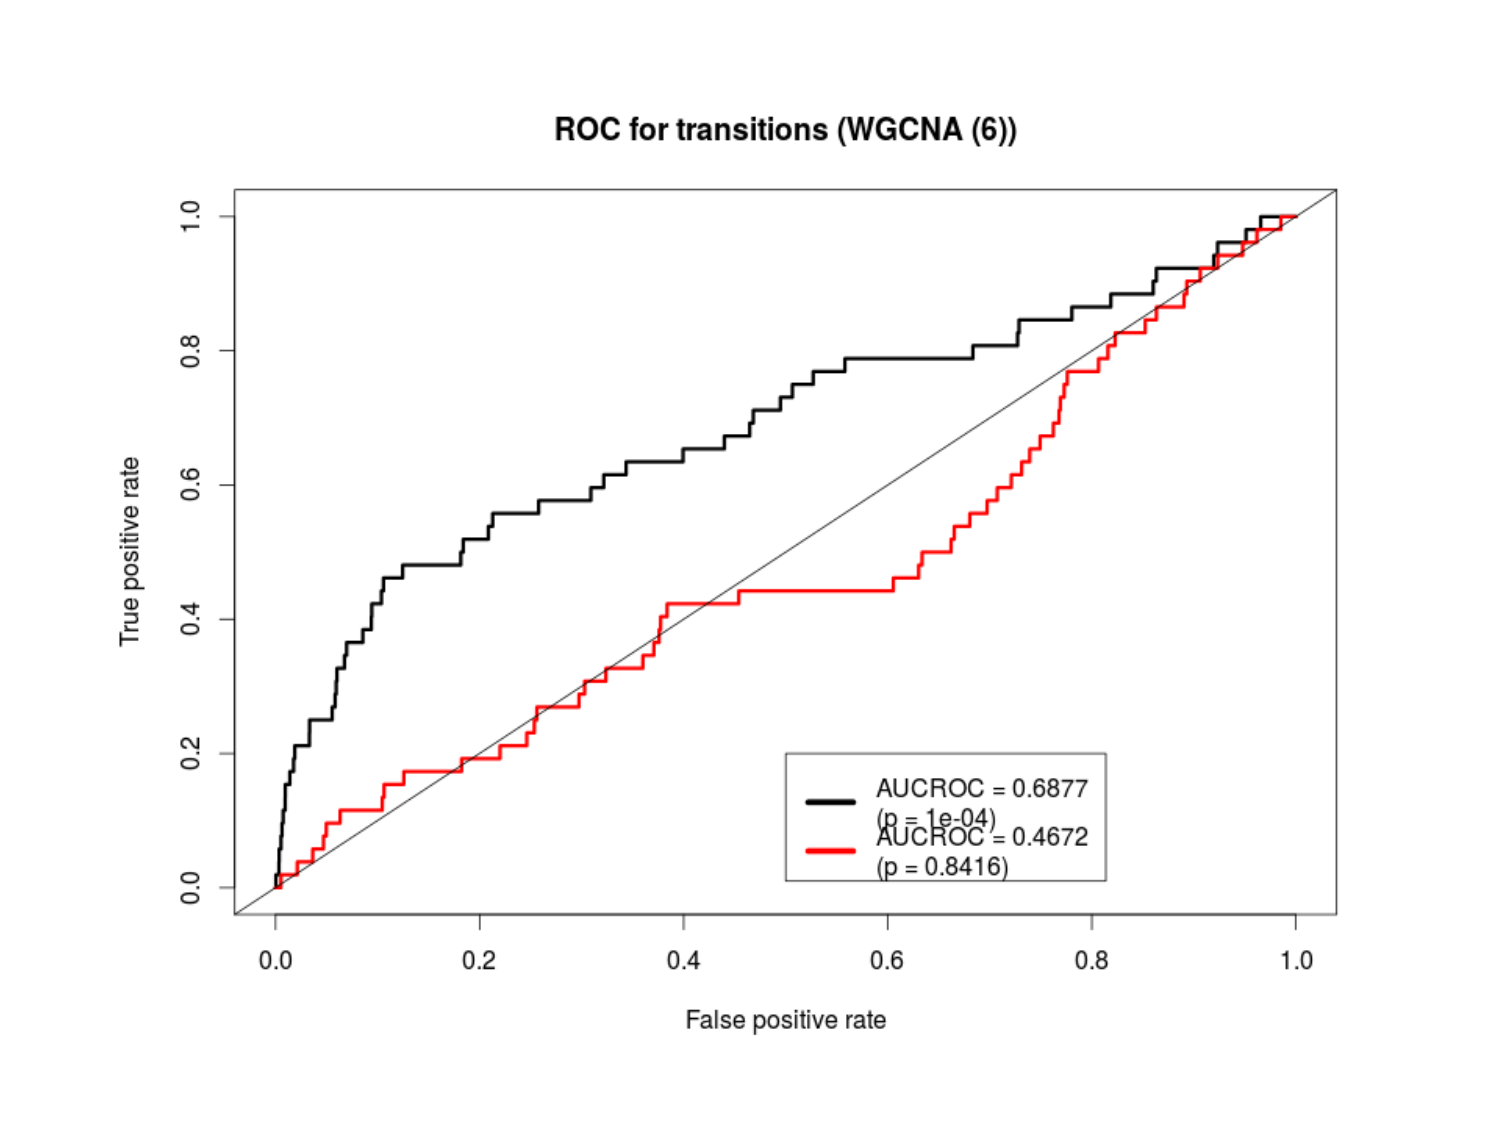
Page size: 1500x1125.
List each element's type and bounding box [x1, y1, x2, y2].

picture [112, 67, 1400, 1068]
